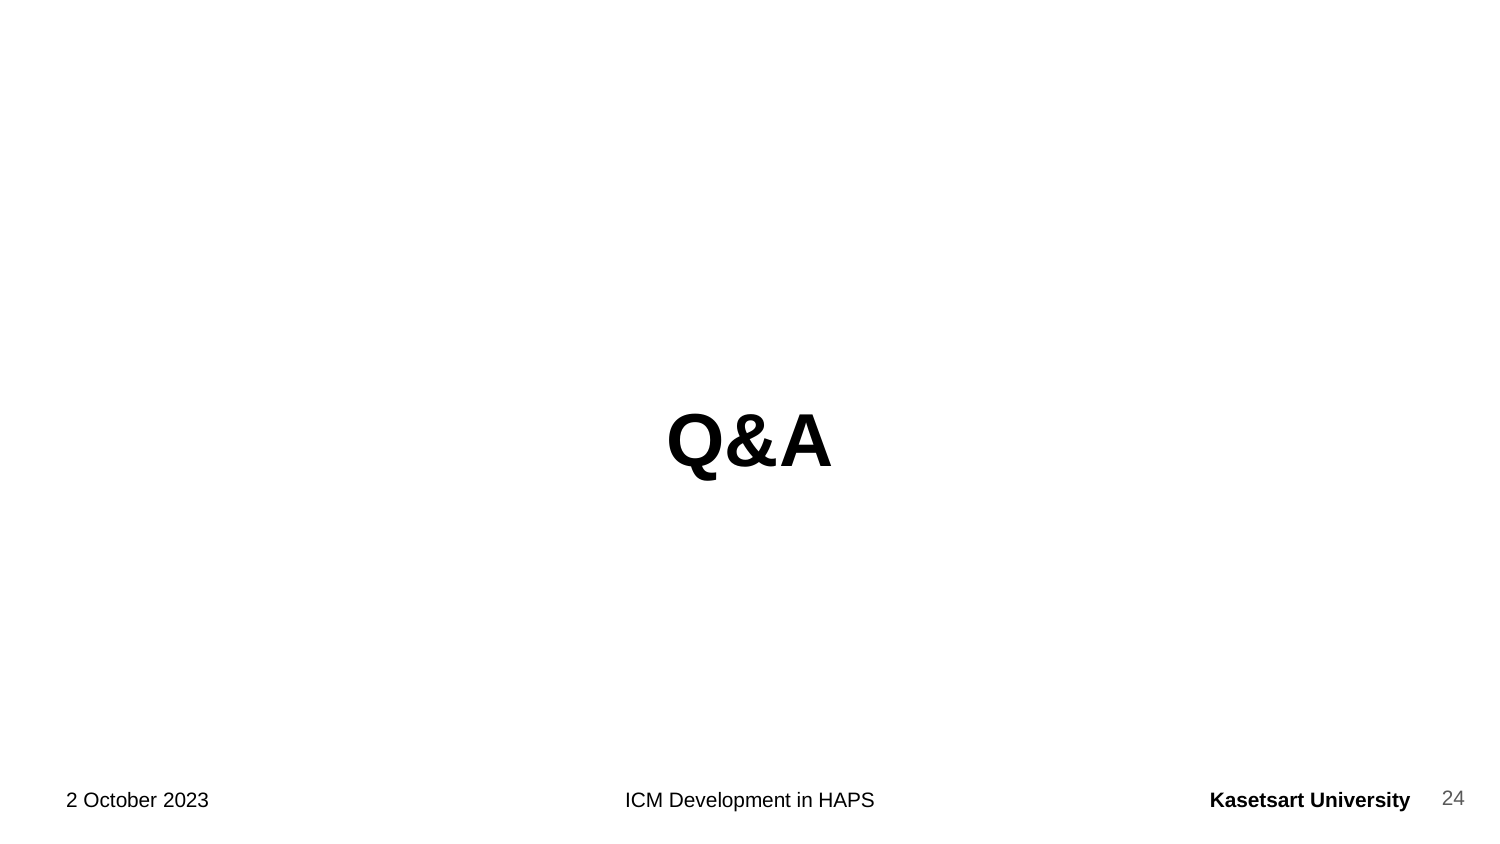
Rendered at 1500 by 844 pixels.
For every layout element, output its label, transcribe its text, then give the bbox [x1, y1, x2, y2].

slide_number <number> [1389, 764, 1480, 830]
list Q&A [51, 189, 1449, 671]
